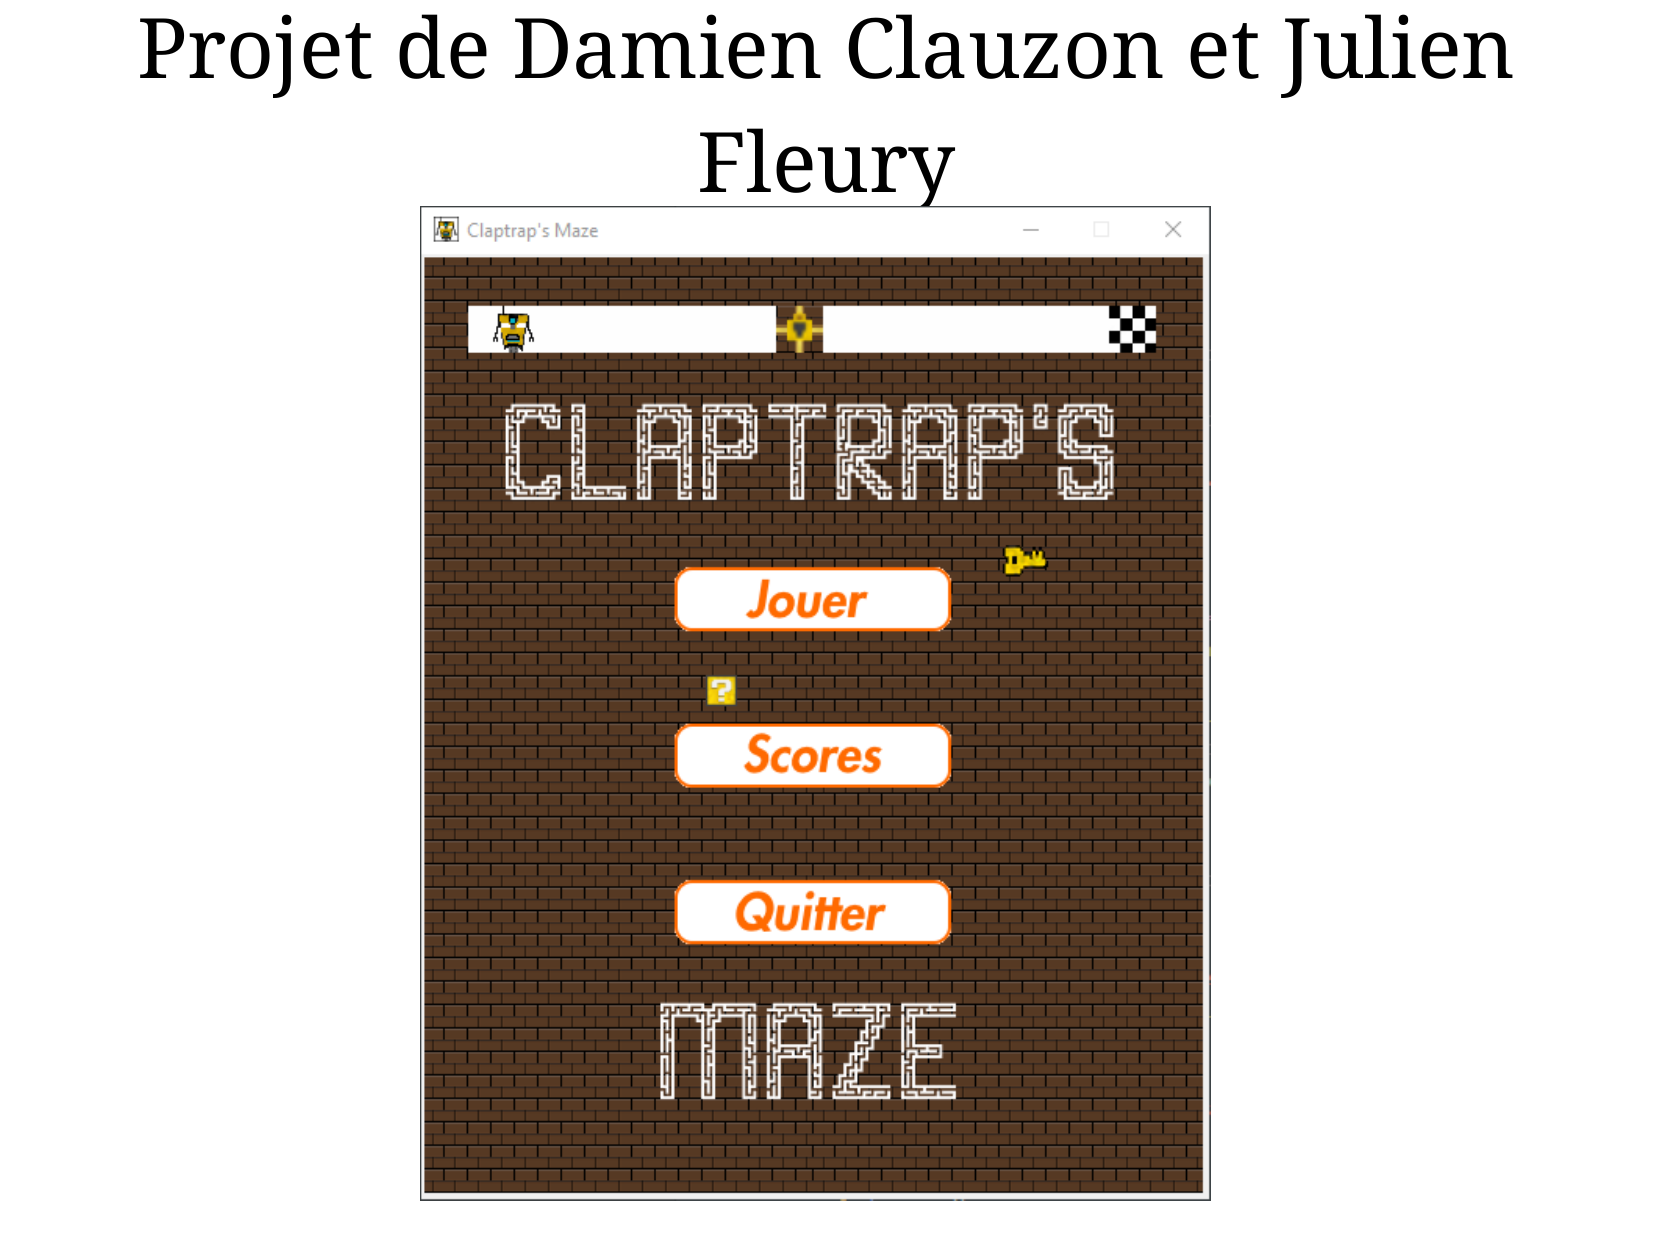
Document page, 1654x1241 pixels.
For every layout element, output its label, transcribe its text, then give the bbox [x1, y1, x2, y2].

picture [420, 206, 1211, 1201]
text_box Projet de Damien Clauzon et Julien Fleury [0, 0, 1654, 207]
